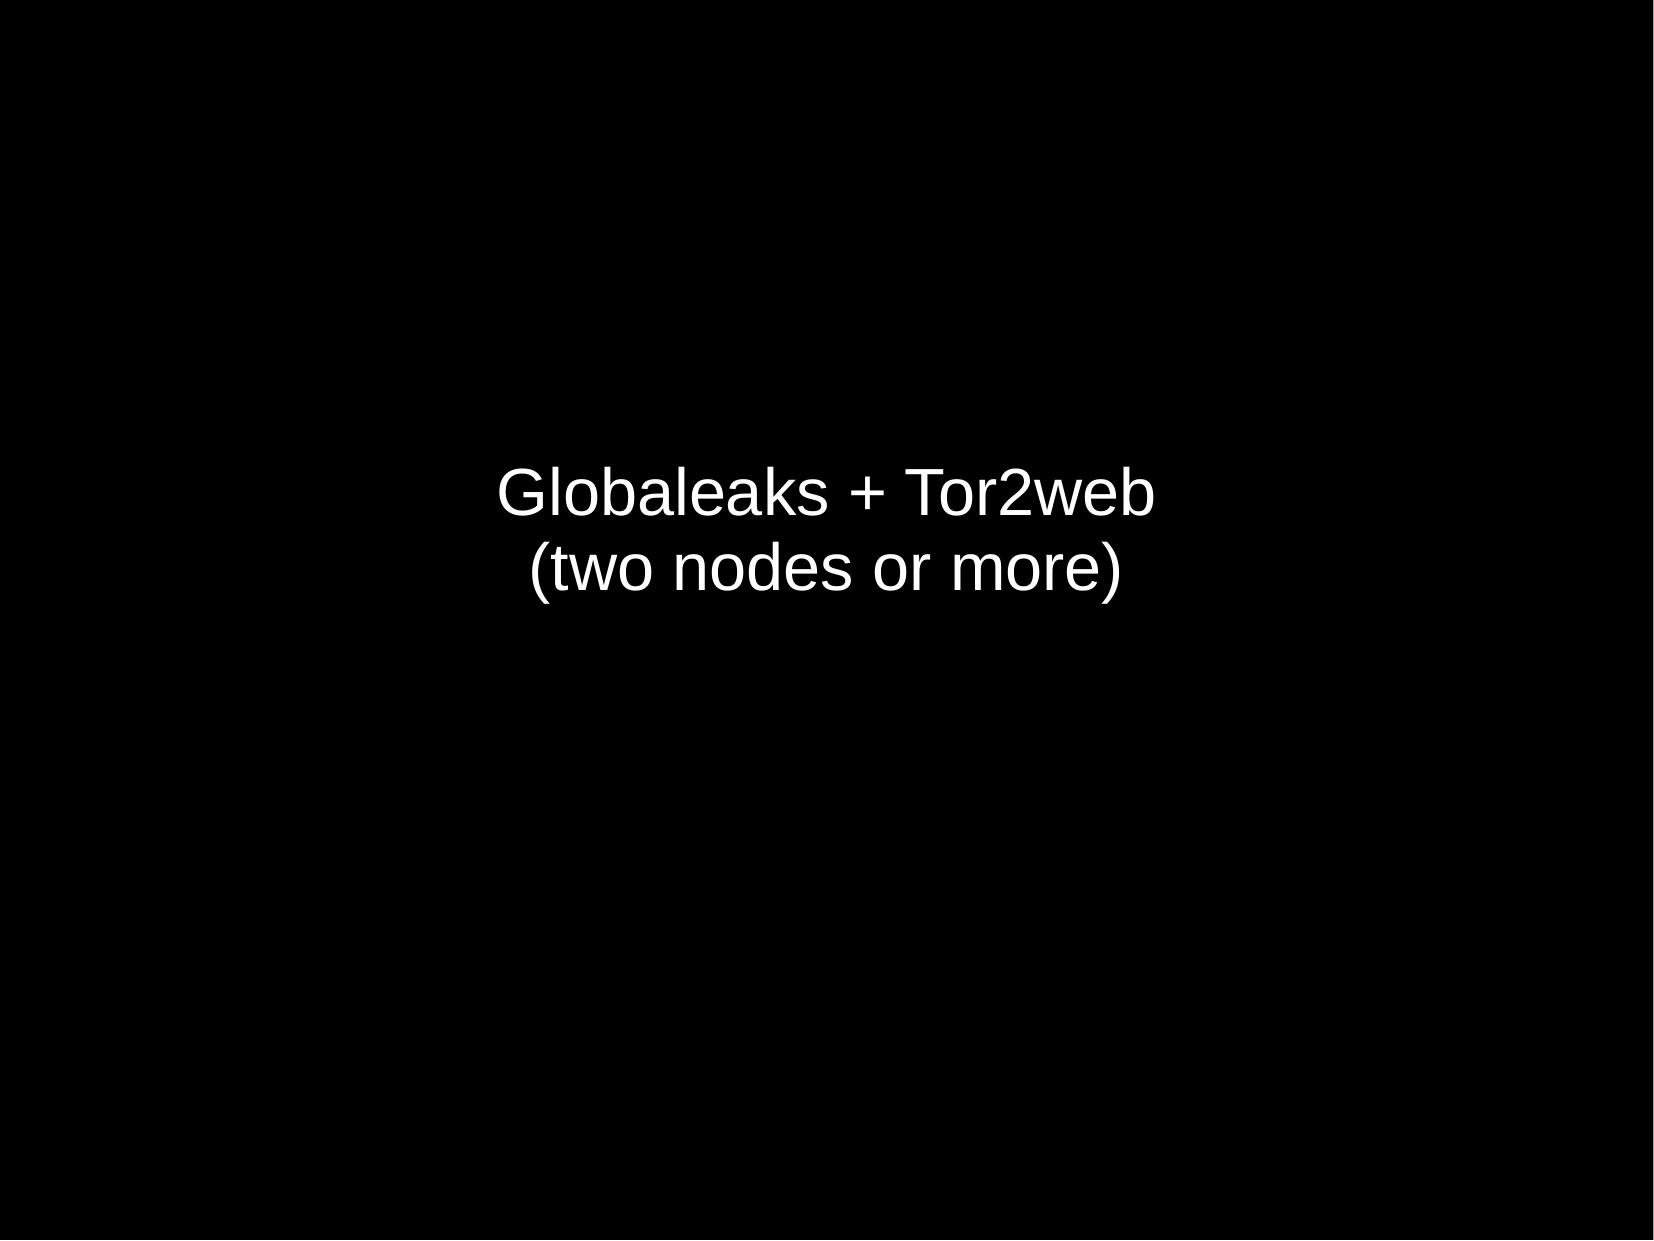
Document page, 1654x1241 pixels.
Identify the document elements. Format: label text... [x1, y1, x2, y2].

subtitle Globaleaks + Tor2web (two nodes or more) [82, 49, 1571, 1010]
